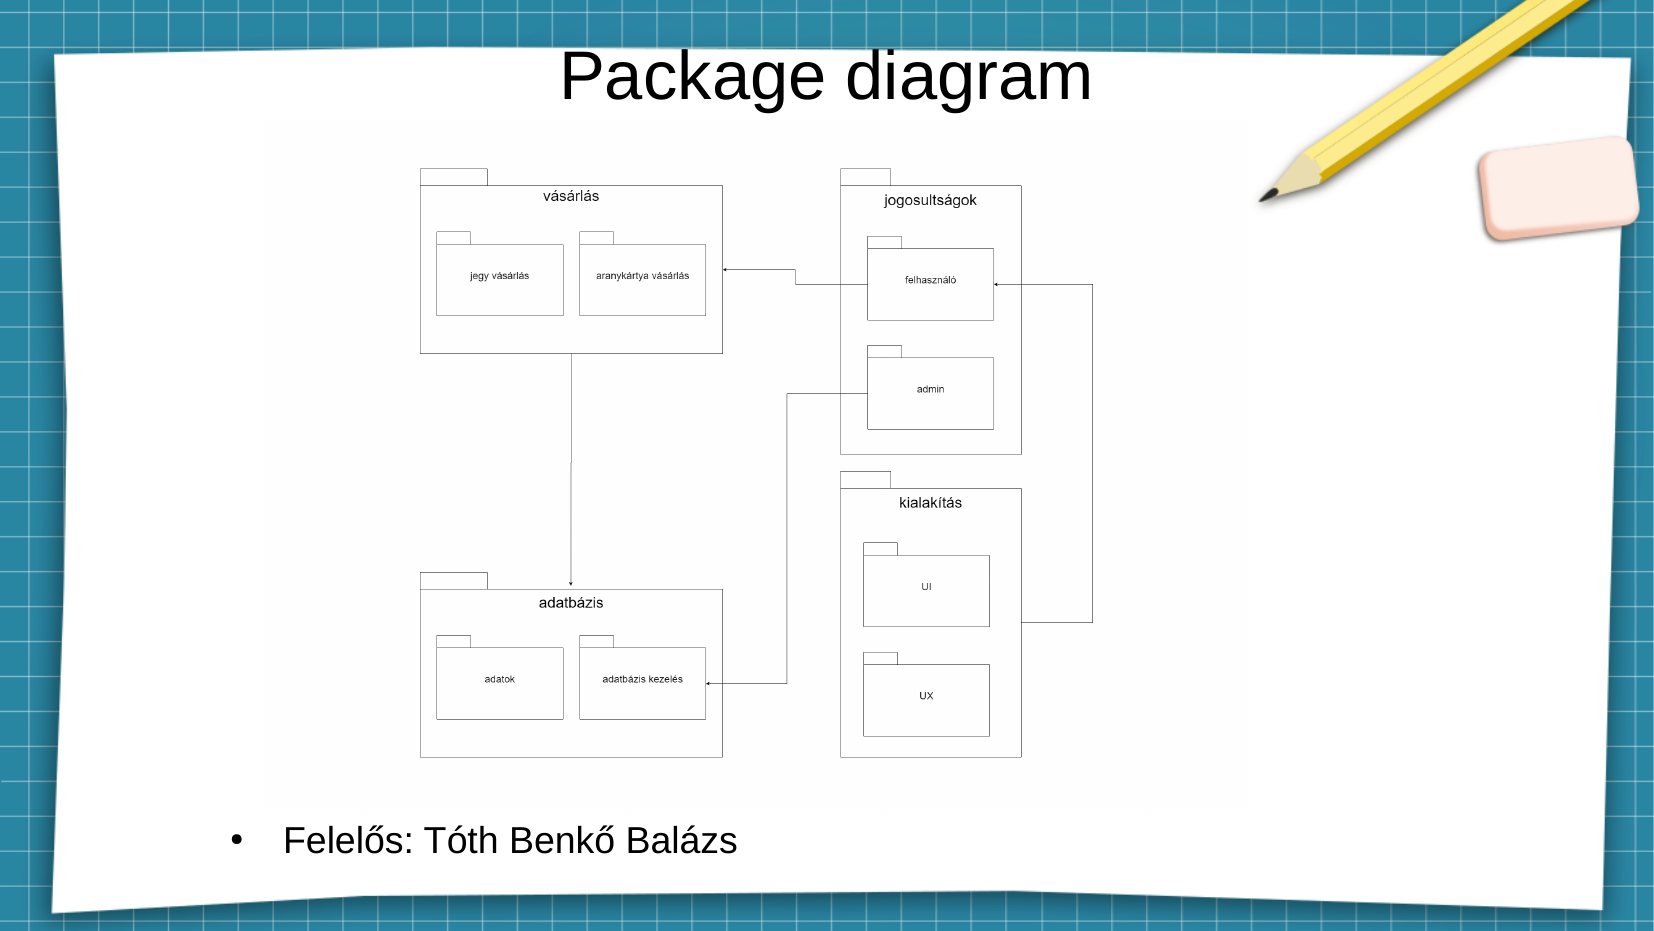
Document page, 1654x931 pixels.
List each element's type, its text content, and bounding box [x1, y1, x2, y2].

title Package diagram [82, 37, 1571, 193]
picture [0, 0, 1654, 931]
list Felelős: Tóth Benkő Balázs [118, 819, 739, 928]
